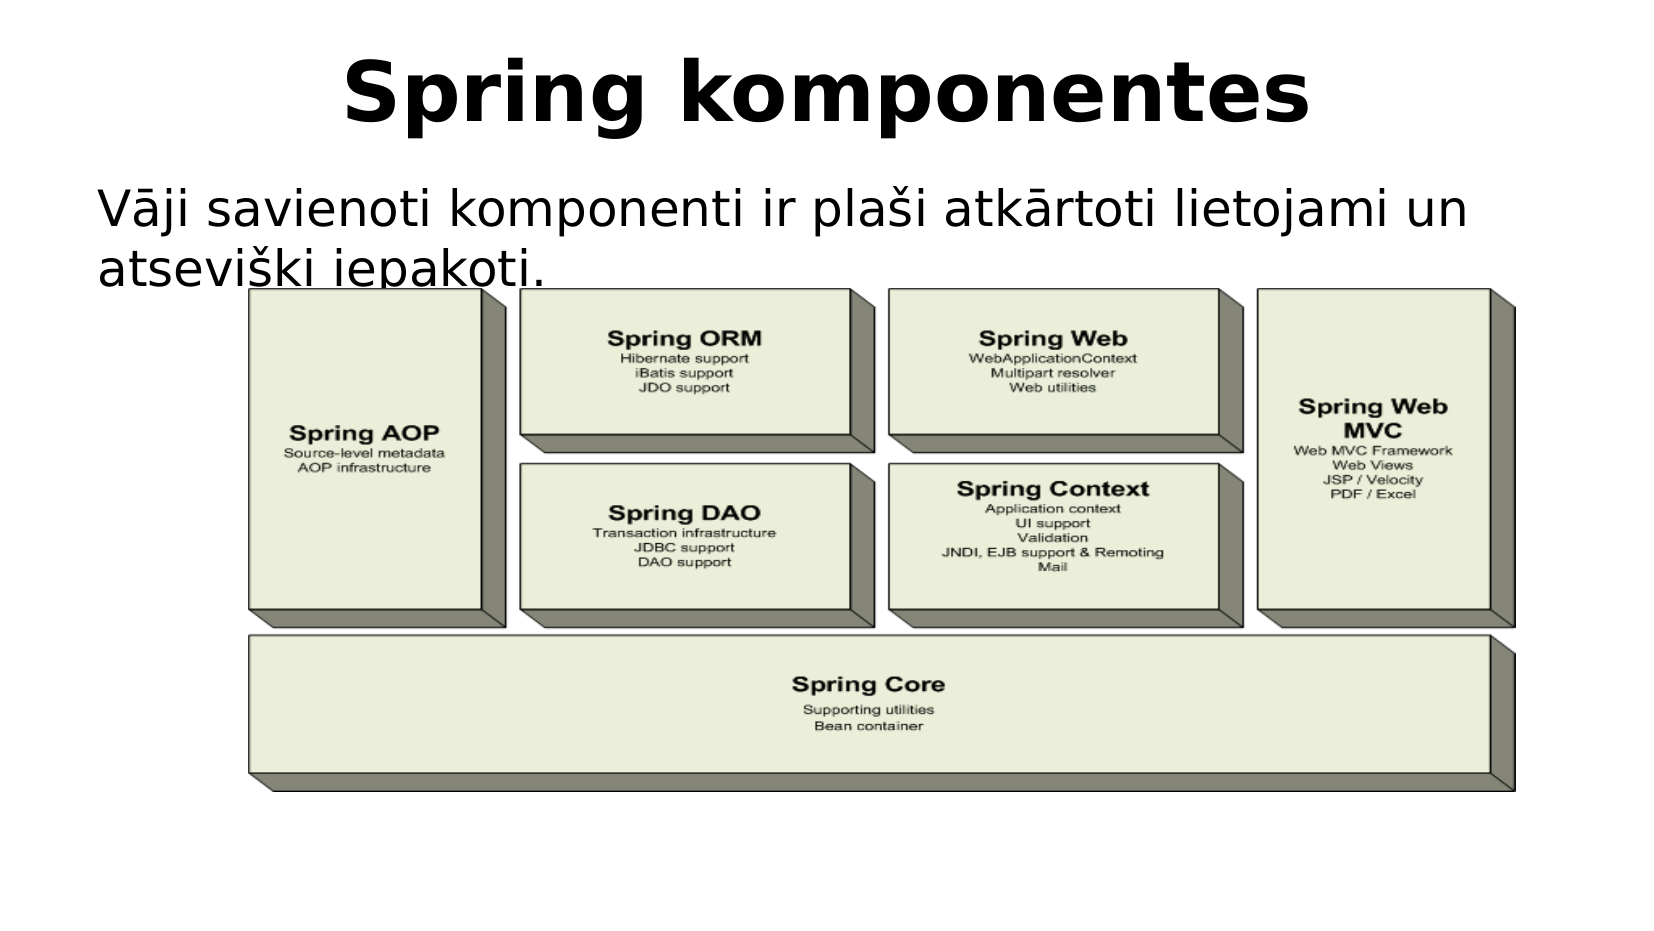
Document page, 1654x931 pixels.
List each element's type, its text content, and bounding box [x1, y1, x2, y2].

list Vāji savienoti komponenti ir plaši atkārtoti lietojami un atsevišķi iepakoti. [82, 168, 1538, 889]
title Spring komponentes [82, 37, 1571, 147]
picture [248, 288, 1516, 792]
